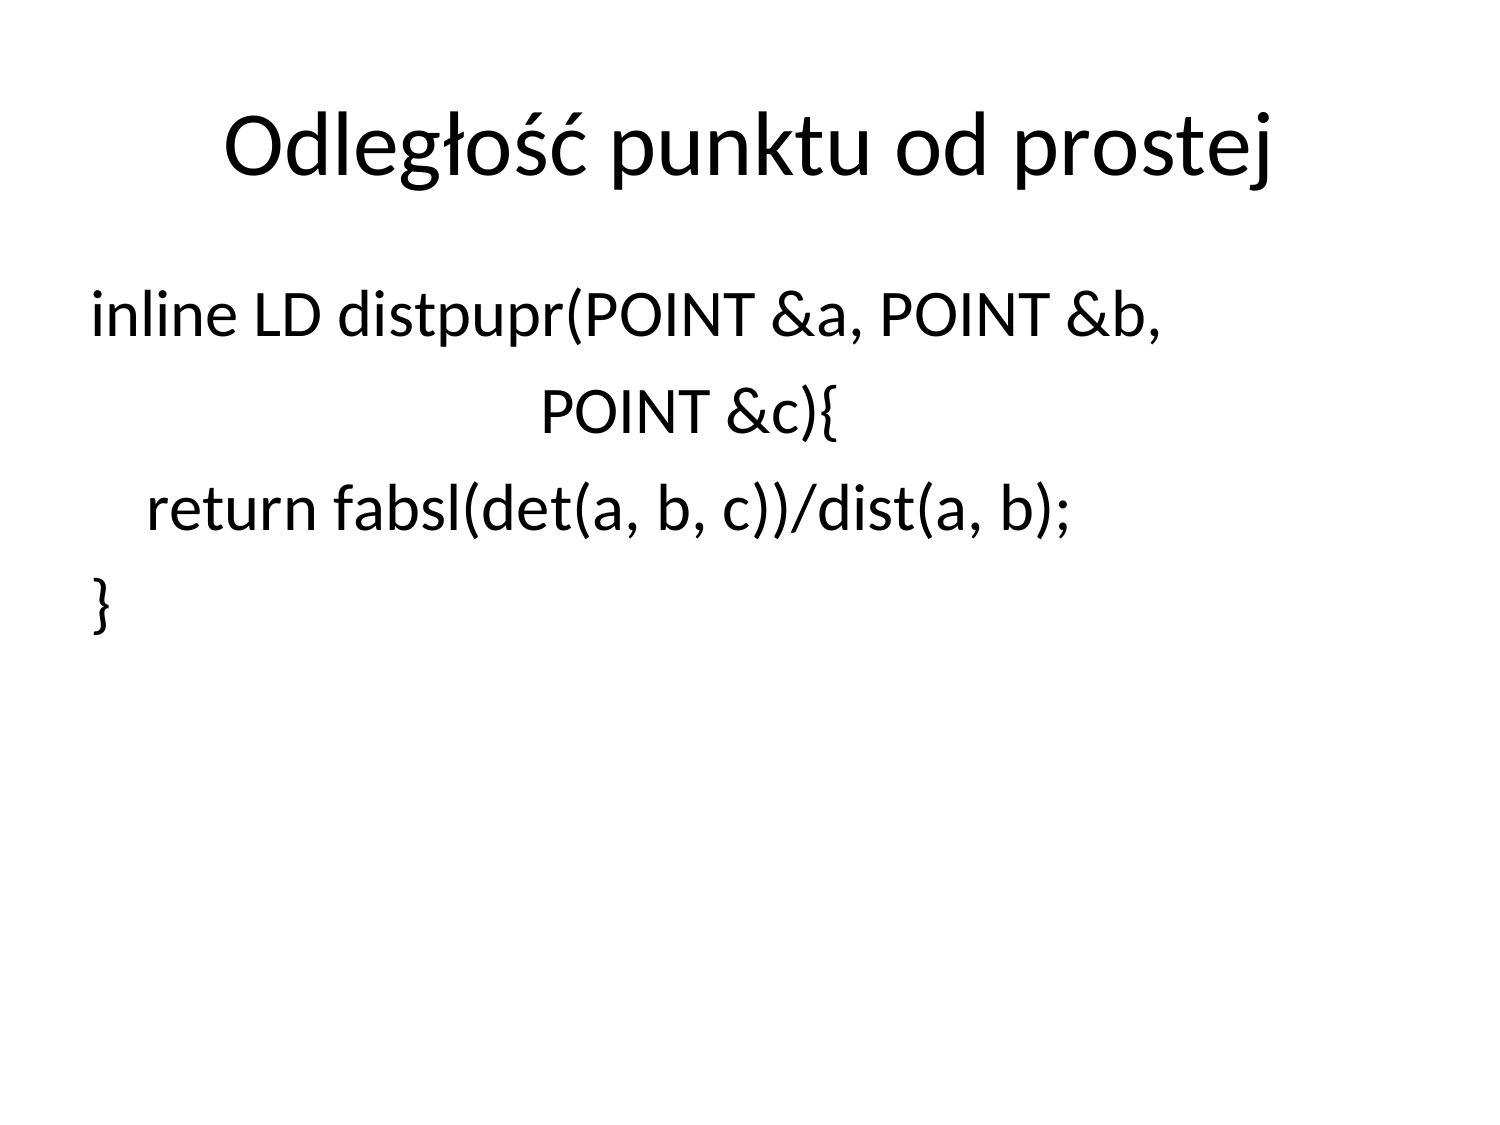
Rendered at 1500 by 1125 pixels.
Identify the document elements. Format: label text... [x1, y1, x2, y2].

list inline LD distpupr(POINT &a, POINT &b, POINT &c){ return fabsl(det(a, b, c))/dist(a, b); } [75, 262, 1426, 1005]
title Odległość punktu od prostej [75, 45, 1426, 233]
